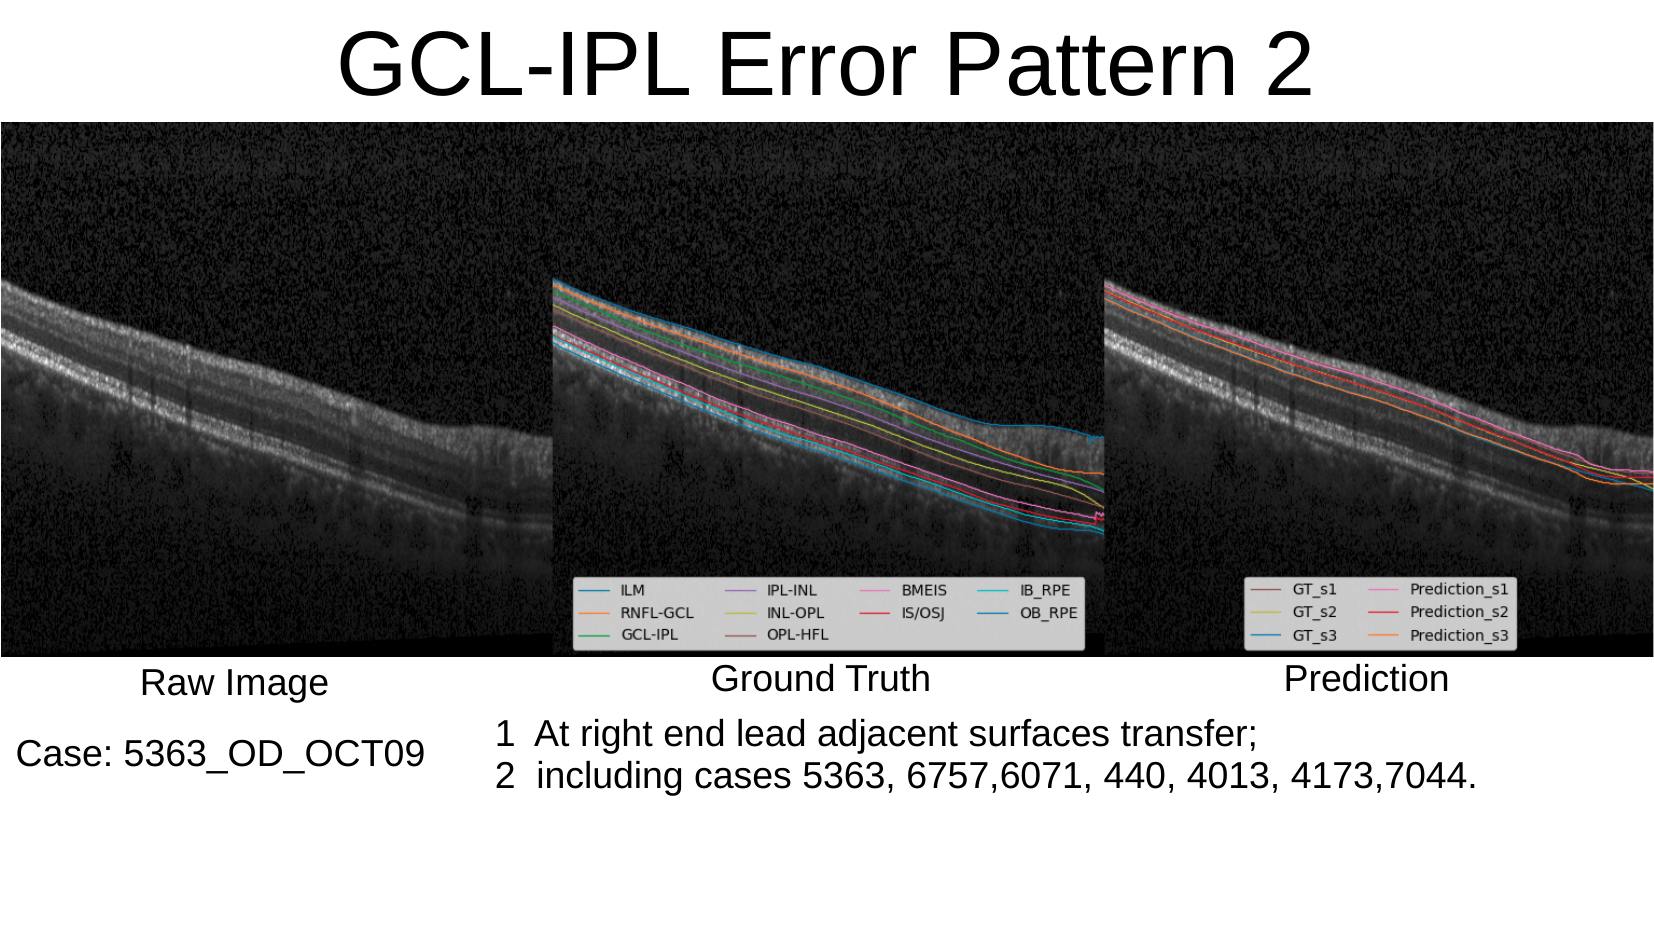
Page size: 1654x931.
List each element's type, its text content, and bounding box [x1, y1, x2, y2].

text_box Prediction [1268, 649, 1524, 705]
text_box 1 At right end lead adjacent surfaces transfer; 2 including cases 5363, 6757,6071, 440, 4013, 4173,7044. [480, 705, 1654, 931]
text_box Case: 5363_OD_OCT09 [0, 725, 451, 782]
text_box Raw Image [124, 654, 380, 712]
title GCL-IPL Error Pattern 2 [82, 12, 1571, 115]
text_box Ground Truth [696, 649, 952, 705]
picture [1, 122, 1654, 657]
